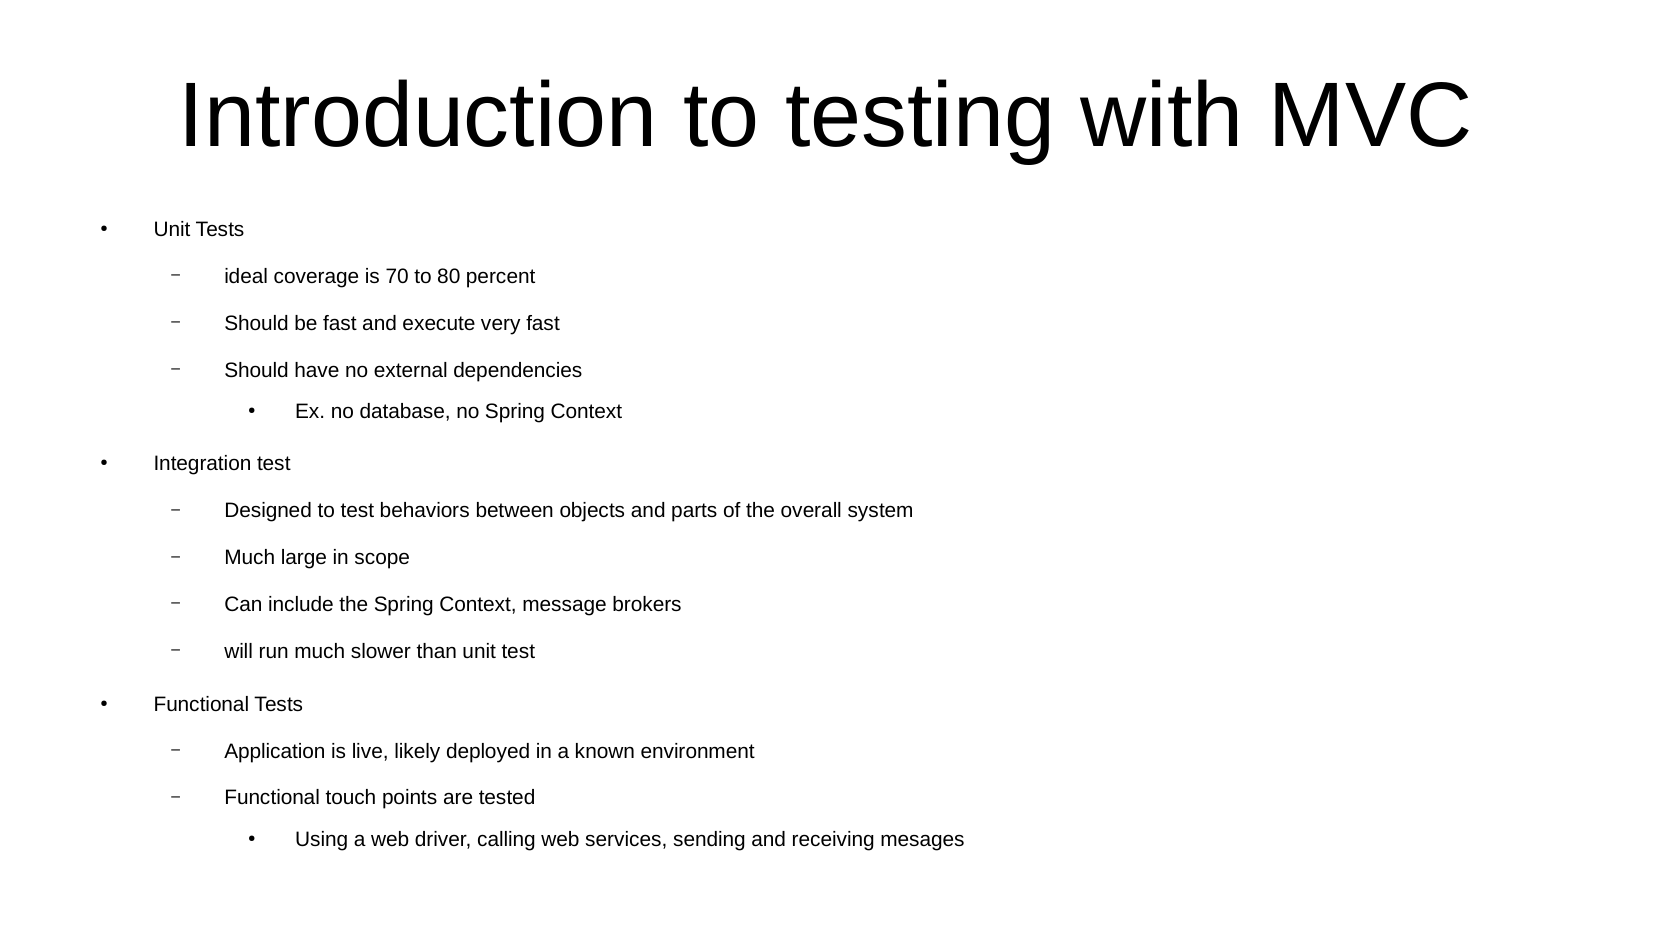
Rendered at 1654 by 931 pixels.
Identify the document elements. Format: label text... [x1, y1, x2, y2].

title Introduction to testing with MVC [82, 37, 1571, 193]
list Unit Tests ideal coverage is 70 to 80 percent Should be fast and execute very fast Should have no external dependencies Ex. no database, no Spring Context Integration test Designed to test behaviors between objects and parts of the overall system Much large in scope Can include the Spring Context, message brokers will run much slower than unit test Functional Tests Application is live, likely deployed in a known environment Functional touch points are tested Using a web driver, calling web services, sending and receiving mesages [82, 217, 1613, 901]
